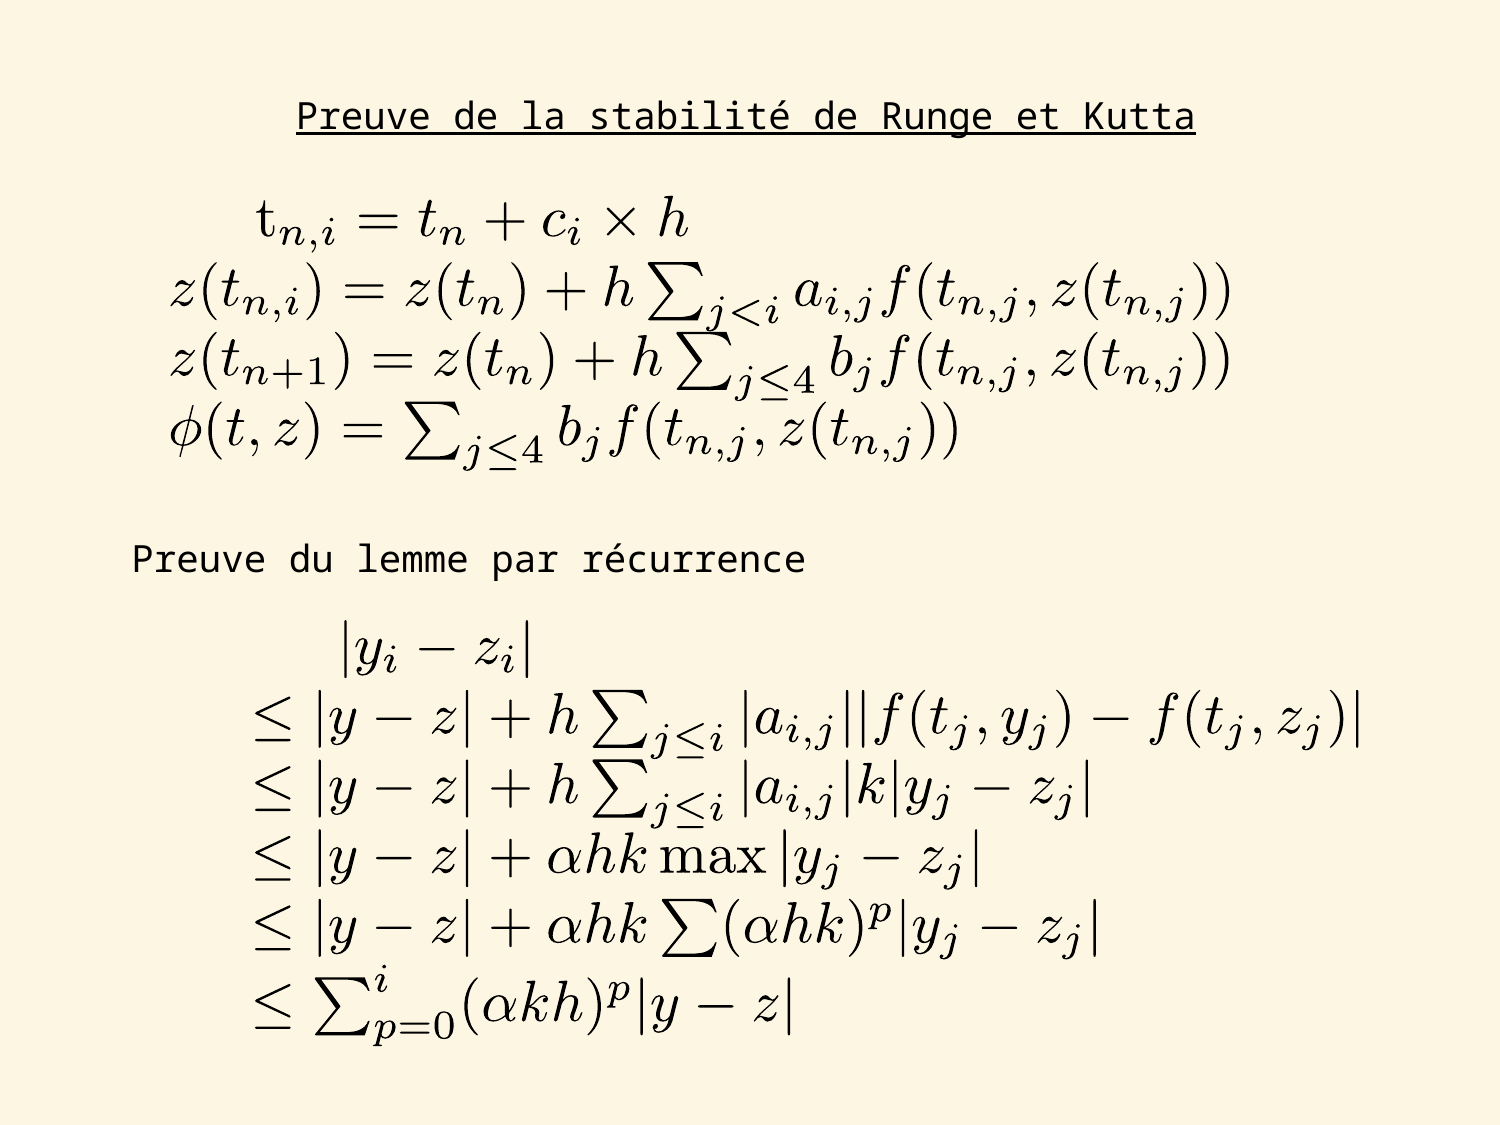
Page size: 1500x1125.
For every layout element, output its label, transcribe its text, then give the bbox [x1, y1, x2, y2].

text_box [485, 202, 525, 241]
text_box [491, 838, 530, 878]
text_box [548, 916, 582, 944]
text_box [405, 280, 431, 307]
text_box [726, 435, 744, 463]
text_box [659, 195, 688, 237]
text_box [439, 226, 465, 246]
text_box [989, 379, 995, 393]
text_box [329, 777, 357, 815]
text_box [170, 404, 202, 457]
text_box [765, 305, 779, 324]
text_box [491, 769, 530, 808]
text_box [431, 916, 457, 944]
text_box [825, 296, 838, 315]
text_box [274, 419, 300, 446]
text_box [304, 401, 319, 460]
text_box [226, 408, 245, 446]
text_box [676, 305, 732, 390]
text_box [255, 808, 291, 812]
text_box [957, 366, 983, 385]
text_box [255, 766, 291, 800]
text_box [464, 977, 478, 1036]
text_box [633, 335, 662, 377]
text_box [170, 349, 196, 377]
text_box [434, 1011, 454, 1040]
text_box [853, 296, 871, 323]
text_box [744, 916, 778, 944]
text_box [1029, 777, 1055, 804]
text_box [1277, 707, 1303, 734]
text_box [904, 777, 932, 815]
text_box [1062, 933, 1079, 960]
text_box [374, 973, 388, 993]
text_box [511, 262, 525, 321]
text_box [314, 977, 370, 1036]
text_box [936, 339, 955, 377]
text_box [376, 856, 412, 860]
text_box [1102, 339, 1121, 377]
text_box [1084, 331, 1098, 390]
text_box [919, 847, 944, 874]
text_box [539, 331, 554, 390]
text_box [717, 449, 723, 462]
text_box [274, 309, 280, 323]
text_box [848, 898, 863, 957]
text_box [465, 689, 469, 748]
text_box [1001, 707, 1029, 746]
text_box [606, 981, 630, 1008]
text_box [892, 435, 910, 463]
text_box Preuve du lemme par récurrence [116, 524, 822, 591]
text_box [404, 401, 460, 460]
text_box [783, 902, 812, 944]
text_box [609, 404, 639, 457]
text_box [958, 296, 984, 315]
text_box [559, 404, 581, 446]
text_box [1054, 793, 1071, 821]
text_box [760, 365, 789, 392]
text_box [901, 898, 905, 957]
text_box [1254, 727, 1261, 745]
text_box [686, 435, 712, 455]
text_box [821, 863, 838, 890]
text_box [845, 759, 849, 818]
text_box [256, 200, 275, 237]
text_box [943, 863, 960, 890]
text_box [880, 334, 910, 388]
text_box [731, 299, 760, 327]
text_box [255, 905, 291, 940]
text_box [676, 722, 704, 750]
text_box [431, 777, 457, 804]
text_box [465, 829, 469, 888]
text_box [243, 366, 268, 385]
text_box [912, 916, 940, 955]
text_box [756, 438, 764, 457]
text_box [501, 654, 514, 673]
text_box [937, 269, 955, 307]
text_box [709, 846, 767, 874]
text_box [1103, 269, 1121, 307]
text_box [255, 835, 291, 870]
text_box [755, 707, 783, 734]
text_box [1028, 299, 1036, 317]
text_box [343, 423, 383, 427]
text_box [795, 280, 822, 307]
text_box [329, 707, 357, 746]
text_box [345, 295, 384, 299]
text_box [522, 435, 543, 463]
text_box [620, 902, 647, 944]
text_box Preuve de la stabilité de Runge et Kutta [280, 81, 1211, 148]
text_box [438, 262, 452, 321]
text_box [998, 366, 1015, 393]
text_box [911, 689, 926, 748]
text_box [1155, 309, 1162, 323]
text_box [485, 339, 503, 377]
text_box [203, 331, 217, 390]
text_box [575, 341, 614, 381]
text_box [753, 995, 779, 1022]
text_box [725, 898, 740, 957]
text_box [592, 759, 648, 818]
text_box [650, 732, 667, 760]
text_box [874, 692, 904, 746]
text_box [1037, 916, 1063, 944]
text_box [794, 847, 822, 885]
text_box [251, 438, 258, 457]
text_box [221, 269, 240, 307]
text_box [918, 262, 933, 321]
text_box [1164, 366, 1181, 393]
text_box [548, 847, 582, 874]
text_box [755, 777, 783, 804]
text_box [553, 980, 583, 1022]
text_box [805, 807, 811, 820]
text_box [465, 898, 469, 957]
text_box [549, 692, 578, 734]
text_box [620, 832, 647, 874]
text_box [543, 210, 566, 237]
text_box [1301, 724, 1319, 751]
text_box [844, 309, 850, 323]
text_box [243, 296, 268, 315]
text_box [491, 908, 530, 948]
text_box [814, 724, 831, 751]
text_box [334, 331, 349, 390]
text_box [546, 271, 586, 311]
text_box [974, 829, 978, 888]
text_box [418, 199, 437, 237]
text_box [1192, 331, 1206, 390]
text_box [488, 434, 517, 462]
text_box [355, 637, 383, 676]
text_box [1149, 692, 1179, 746]
text_box [1028, 724, 1045, 751]
text_box [664, 408, 683, 446]
text_box [1193, 262, 1207, 321]
text_box [1155, 379, 1161, 393]
text_box [1056, 689, 1070, 748]
text_box [831, 335, 853, 377]
text_box [549, 762, 578, 804]
text_box [279, 226, 305, 246]
text_box [587, 977, 601, 1036]
text_box [586, 832, 616, 874]
text_box [1186, 689, 1201, 748]
text_box [604, 265, 634, 307]
text_box [814, 793, 831, 821]
text_box [710, 802, 723, 821]
text_box [483, 995, 517, 1022]
text_box [929, 696, 948, 734]
text_box [816, 902, 843, 944]
text_box [734, 374, 752, 402]
text_box [456, 269, 475, 307]
text_box [830, 408, 849, 446]
text_box [793, 365, 815, 393]
text_box [989, 309, 996, 323]
text_box [1224, 724, 1241, 751]
text_box [787, 977, 791, 1036]
text_box [465, 759, 469, 818]
text_box [918, 331, 932, 390]
text_box [462, 444, 480, 471]
text_box [852, 435, 878, 455]
text_box [606, 207, 635, 236]
text_box [306, 262, 320, 321]
text_box [931, 793, 949, 821]
text_box [434, 349, 459, 377]
text_box [272, 358, 303, 389]
text_box [660, 847, 706, 873]
text_box [358, 214, 398, 218]
text_box [431, 847, 457, 874]
text_box [845, 689, 849, 748]
text_box [474, 637, 500, 665]
text_box [999, 296, 1016, 323]
text_box [647, 262, 703, 321]
text_box [805, 737, 811, 750]
text_box [203, 262, 217, 321]
text_box [651, 995, 679, 1033]
text_box [466, 331, 481, 390]
text_box [1123, 366, 1149, 385]
text_box [881, 264, 911, 318]
text_box [581, 435, 598, 463]
text_box [384, 654, 397, 673]
text_box [883, 449, 889, 462]
text_box [358, 225, 398, 229]
text_box [255, 738, 291, 742]
text_box [567, 226, 581, 246]
text_box [221, 339, 240, 377]
text_box [372, 1020, 396, 1047]
text_box [853, 366, 870, 393]
text_box [949, 724, 966, 751]
text_box [1124, 296, 1150, 315]
text_box [592, 689, 648, 748]
text_box [979, 727, 986, 745]
text_box [920, 401, 935, 460]
text_box [868, 903, 891, 930]
text_box [1205, 696, 1223, 734]
text_box [779, 419, 805, 446]
text_box [1329, 689, 1344, 748]
text_box [1165, 296, 1182, 323]
text_box [586, 902, 616, 944]
text_box [1214, 331, 1229, 390]
text_box [285, 296, 298, 315]
text_box [661, 898, 717, 957]
text_box [939, 933, 956, 960]
text_box [310, 239, 317, 253]
text_box [255, 983, 291, 1018]
text_box [309, 357, 325, 385]
text_box [525, 620, 529, 679]
text_box [506, 366, 532, 385]
text_box [329, 847, 357, 885]
text_box [1027, 369, 1035, 387]
text_box [208, 401, 222, 460]
text_box [858, 762, 885, 804]
text_box [1051, 280, 1077, 307]
text_box [863, 856, 899, 860]
text_box [646, 401, 661, 460]
text_box [255, 696, 291, 730]
text_box [676, 792, 704, 820]
text_box [710, 732, 723, 752]
text_box [812, 401, 827, 460]
text_box [521, 980, 549, 1022]
text_box [943, 401, 957, 460]
text_box [1051, 349, 1076, 377]
text_box [431, 707, 457, 734]
text_box [322, 226, 335, 246]
text_box [1215, 262, 1230, 321]
text_box [786, 724, 799, 743]
text_box [786, 793, 799, 813]
text_box [170, 280, 196, 307]
text_box [1084, 262, 1099, 321]
text_box [329, 916, 357, 955]
text_box [861, 689, 865, 748]
text_box [491, 699, 530, 739]
text_box [478, 296, 503, 315]
text_box [650, 802, 667, 829]
